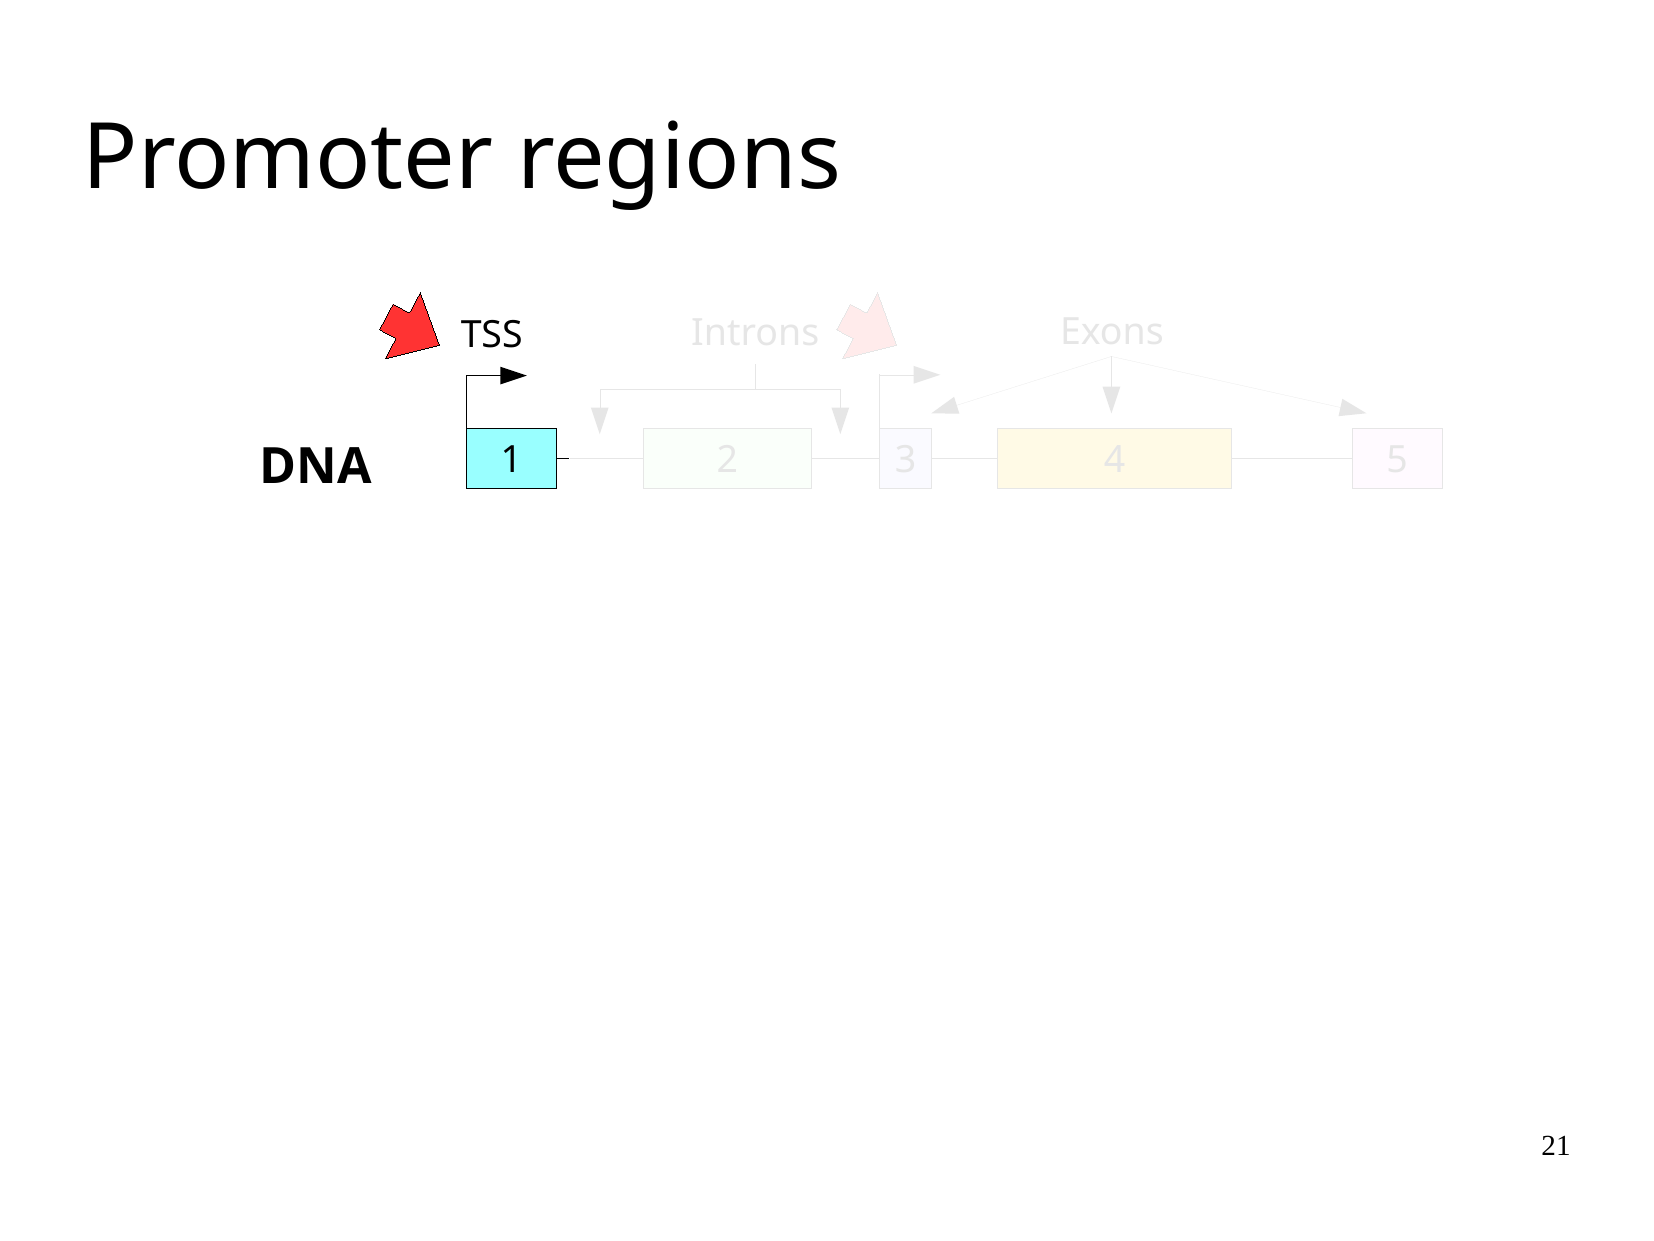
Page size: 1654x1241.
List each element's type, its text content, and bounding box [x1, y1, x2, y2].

text_box TSS [445, 300, 540, 362]
title Promoter regions [82, 49, 1571, 257]
text_box [379, 292, 440, 359]
text_box [569, 270, 1471, 511]
text_box DNA [244, 422, 377, 498]
text_box 1 [466, 428, 557, 489]
